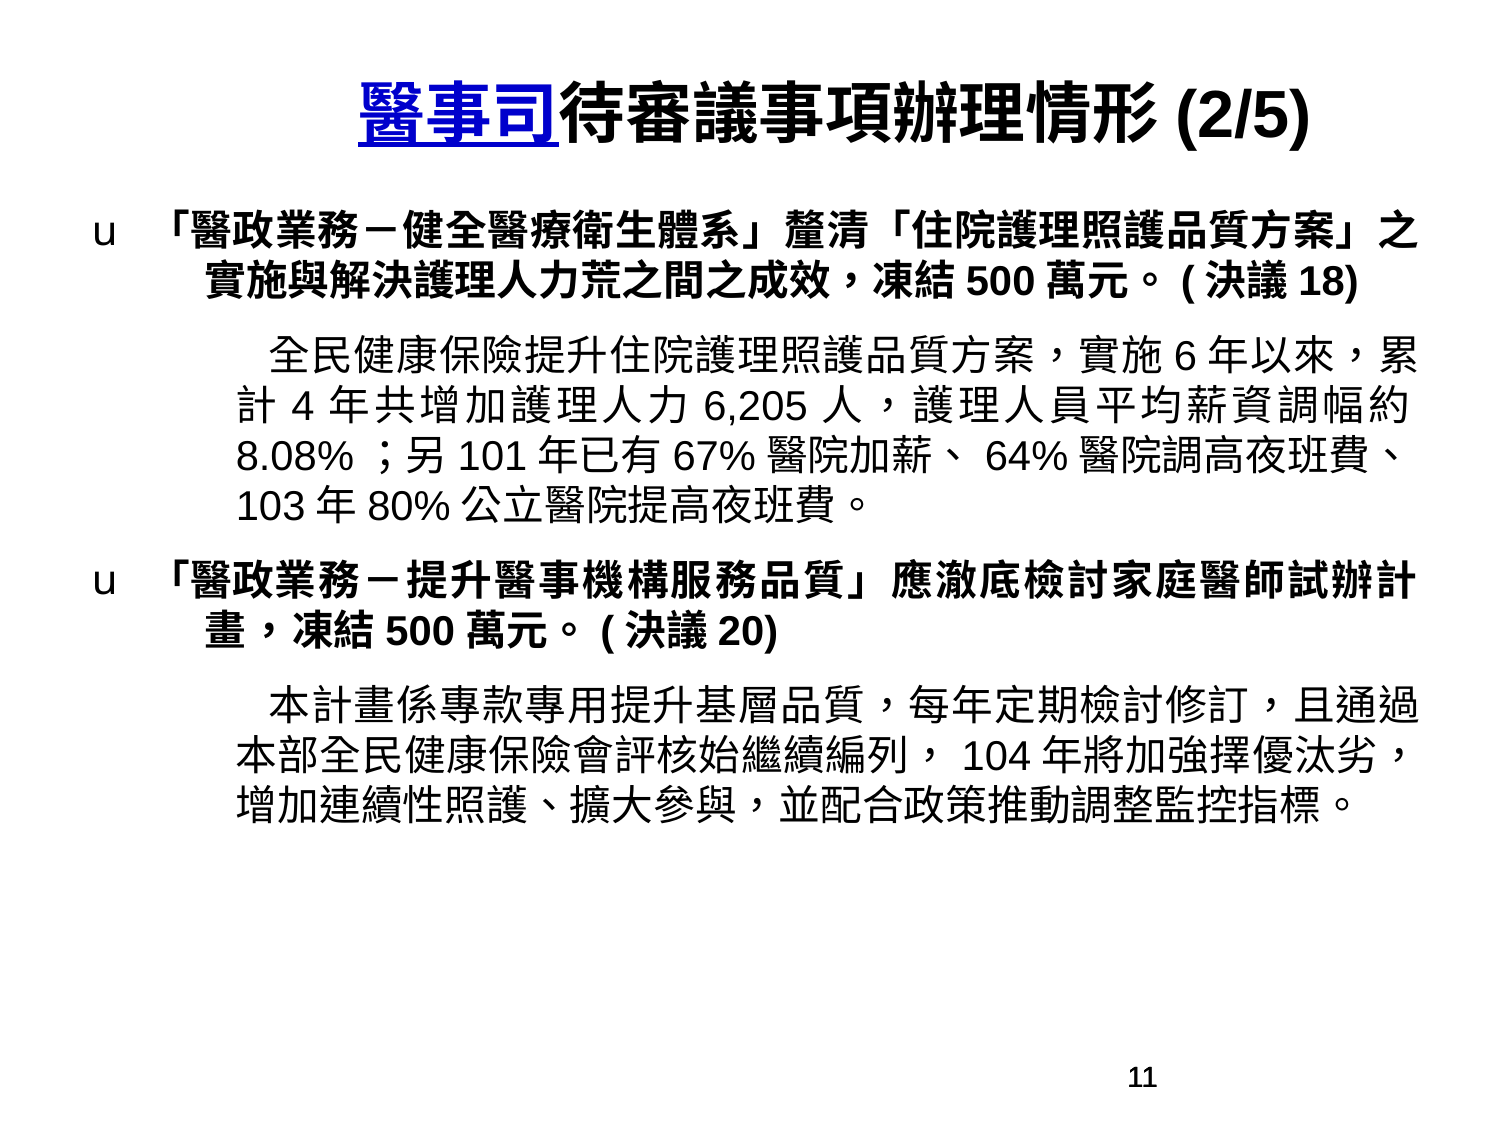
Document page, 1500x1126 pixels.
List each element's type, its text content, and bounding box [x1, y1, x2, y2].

list 「醫政業務－健全醫療衛生體系」釐清「住院護理照護品質方案」之實施與解決護理人力荒之間之成效，凍結500萬元。(決議18) 全民健康保險提升住院護理照護品質方案，實施6年以來，累計4年共增加護理人力6,205人，護理人員平均薪資調幅約8.08%；另101年已有67%醫院加薪、64%醫院調高夜班費、103年80%公立醫院提高夜班費。 「醫政業務－提升醫事機構服務品質」應澈底檢討家庭醫師試辦計畫，凍結500萬元。(決議20) 本計畫係專款專用提升基層品質，每年定期檢討修訂，且通過本部全民健康保險會評核始繼續編列，104年將加強擇優汰劣，增加連續性照護、擴大參與，並配合政策推動調整監控指標。 [76, 196, 1436, 1126]
title 醫事司待審議事項辦理情形(2/5) [191, 48, 1480, 173]
